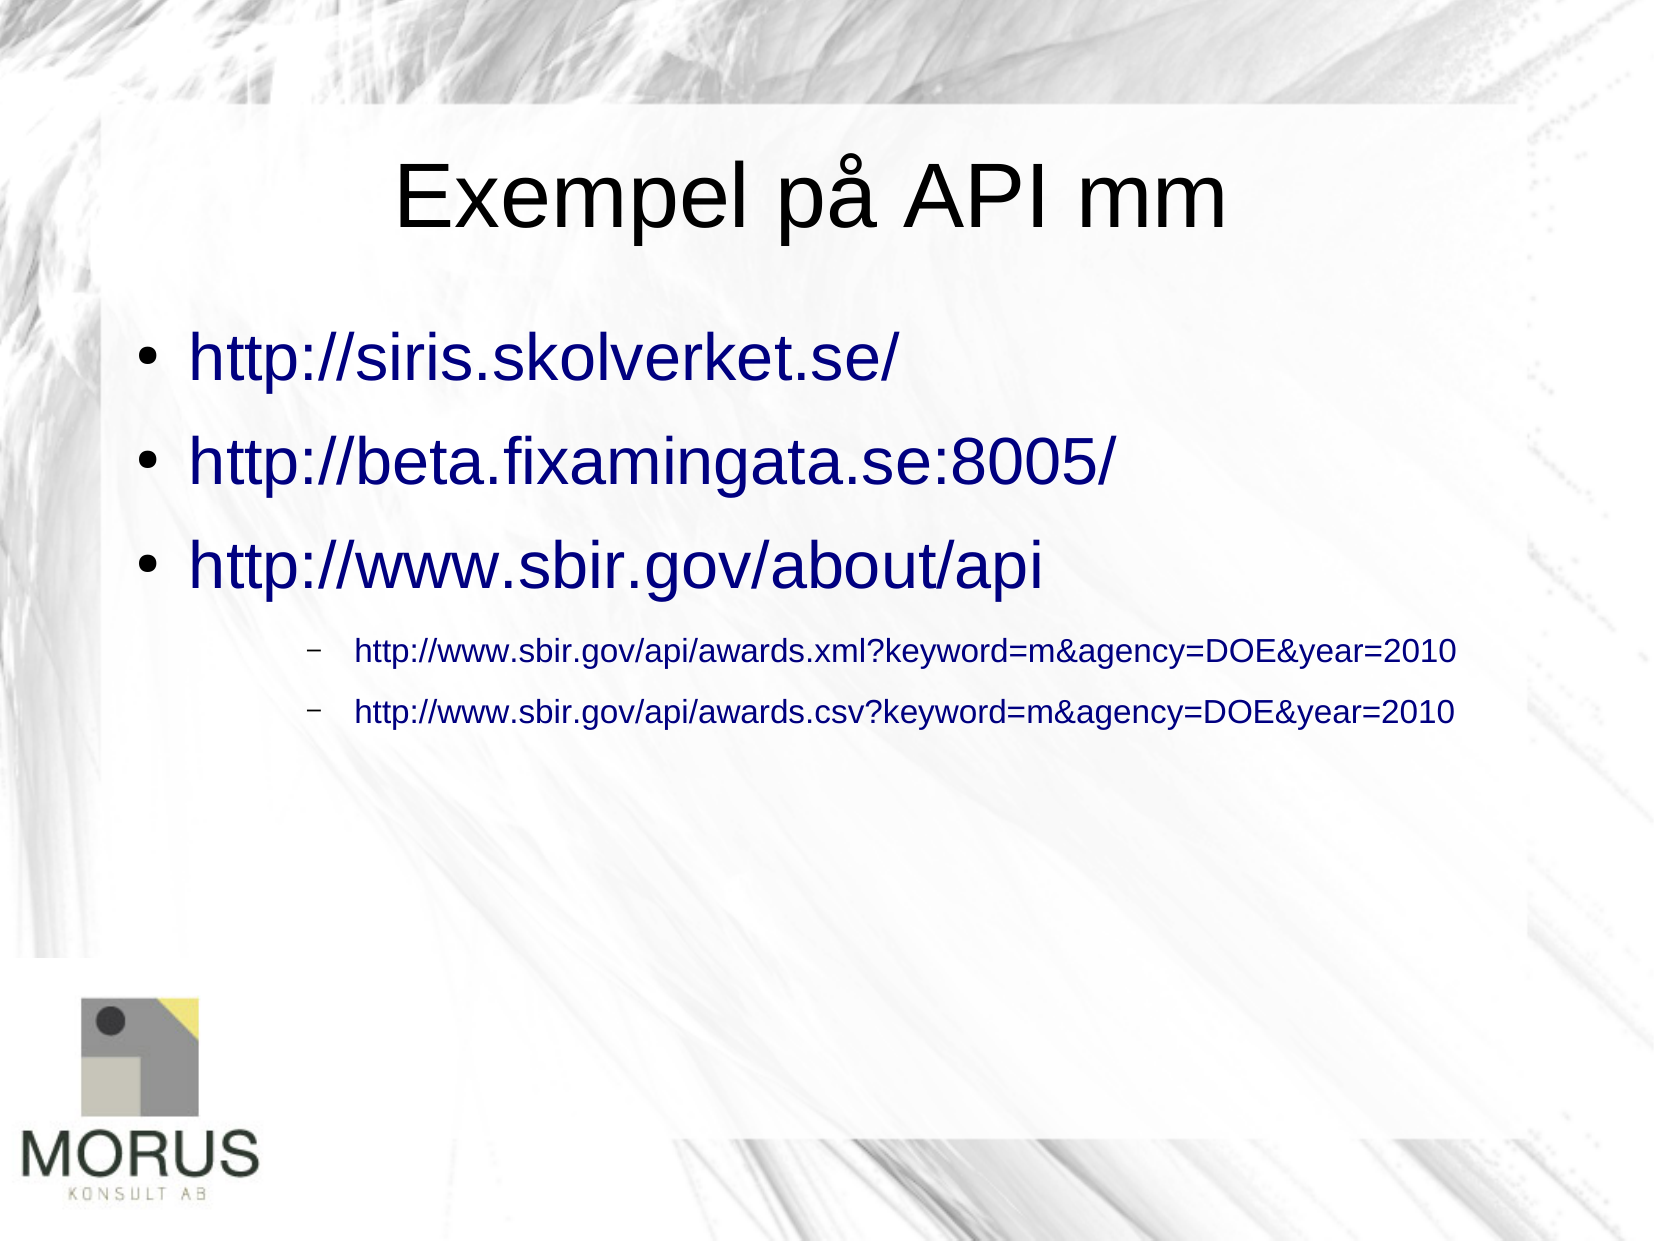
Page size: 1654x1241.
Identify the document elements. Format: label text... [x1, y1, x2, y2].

picture [0, 0, 1654, 1241]
list http://siris.skolverket.se/ http://beta.fixamingata.se:8005/ http://www.sbir.gov/about/api http://www.sbir.gov/api/awards.xml?keyword=m&agency=DOE&year=2010 http://www.sbir.gov/api/awards.csv?keyword=m&agency=DOE&year=2010 [118, 319, 1571, 1040]
title Exempel på API mm [118, 112, 1506, 281]
